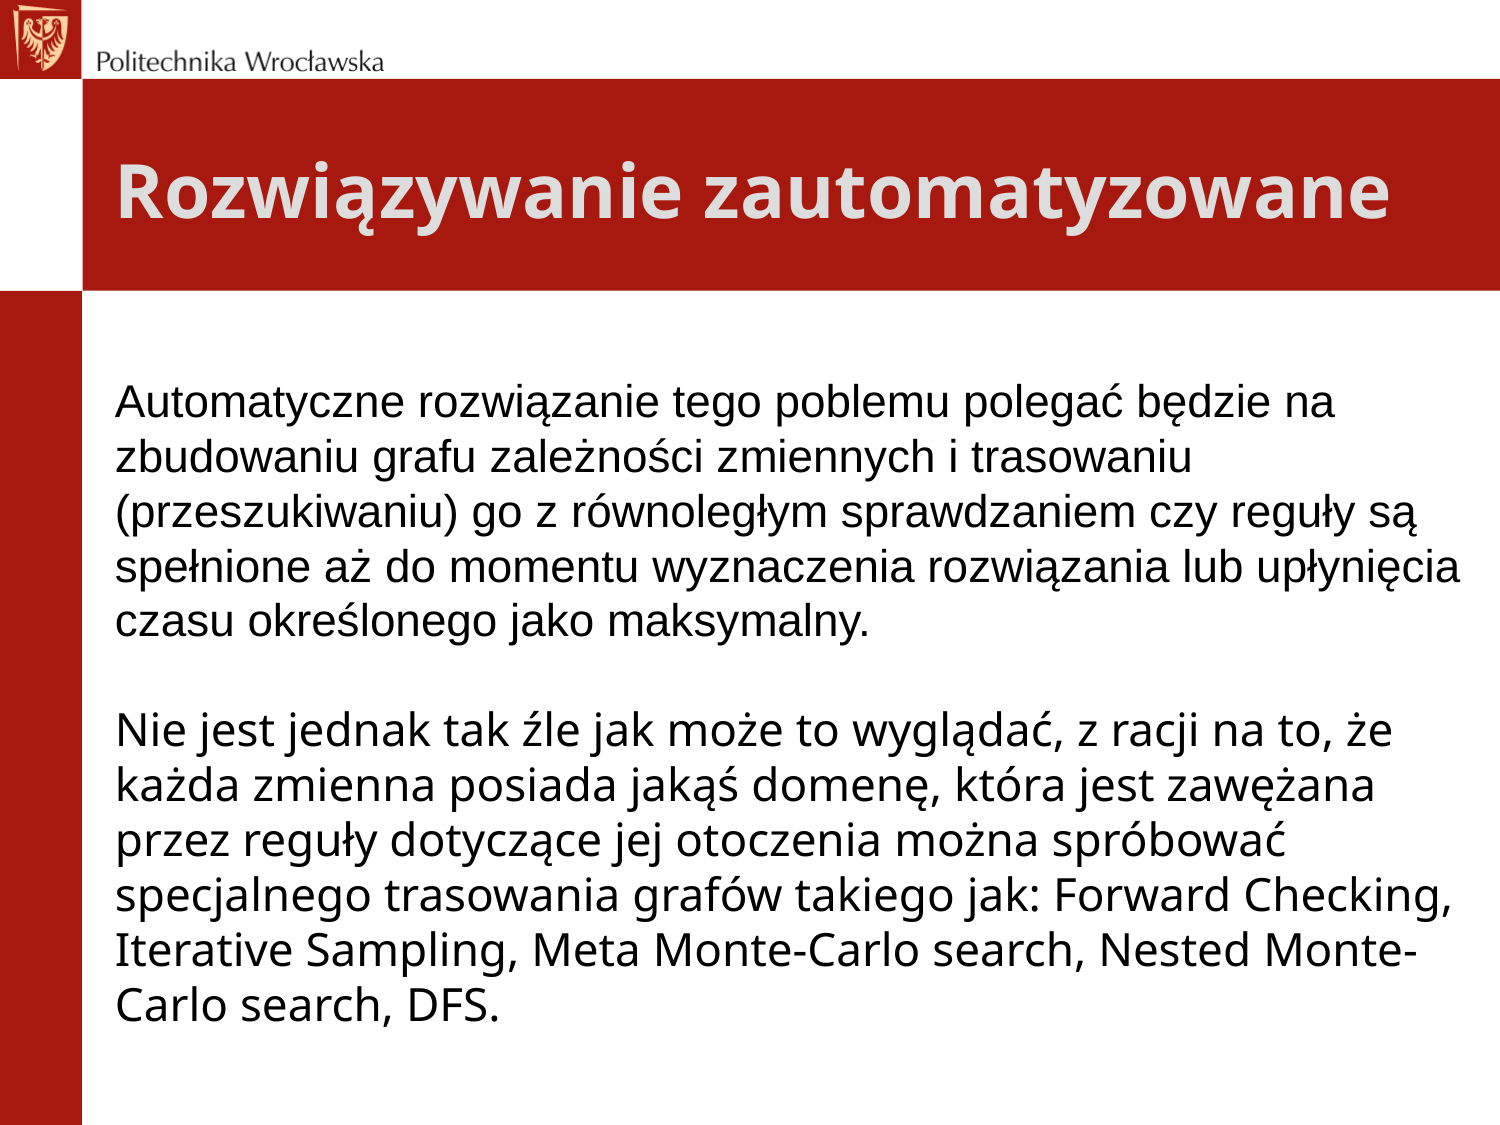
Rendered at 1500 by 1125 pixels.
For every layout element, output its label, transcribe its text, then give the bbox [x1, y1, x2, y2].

text_box Rozwiązywanie zautomatyzowane [100, 103, 1483, 273]
text_box Automatyczne rozwiązanie tego poblemu polegać będzie na zbudowaniu grafu zależności zmiennych i trasowaniu (przeszukiwaniu) go z równoległym sprawdzaniem czy reguły są spełnione aż do momentu wyznaczenia rozwiązania lub upłynięcia czasu określonego jako maksymalny. Nie jest jednak tak źle jak może to wyglądać, z racji na to, że każda zmienna posiada jakąś domenę, która jest zawężana przez reguły dotyczące jej otoczenia można spróbować specjalnego trasowania grafów takiego jak: Forward Checking, Iterative Sampling, Meta Monte-Carlo search, Nested Monte-Carlo search, DFS. [100, 308, 1483, 1106]
picture [0, 0, 384, 79]
